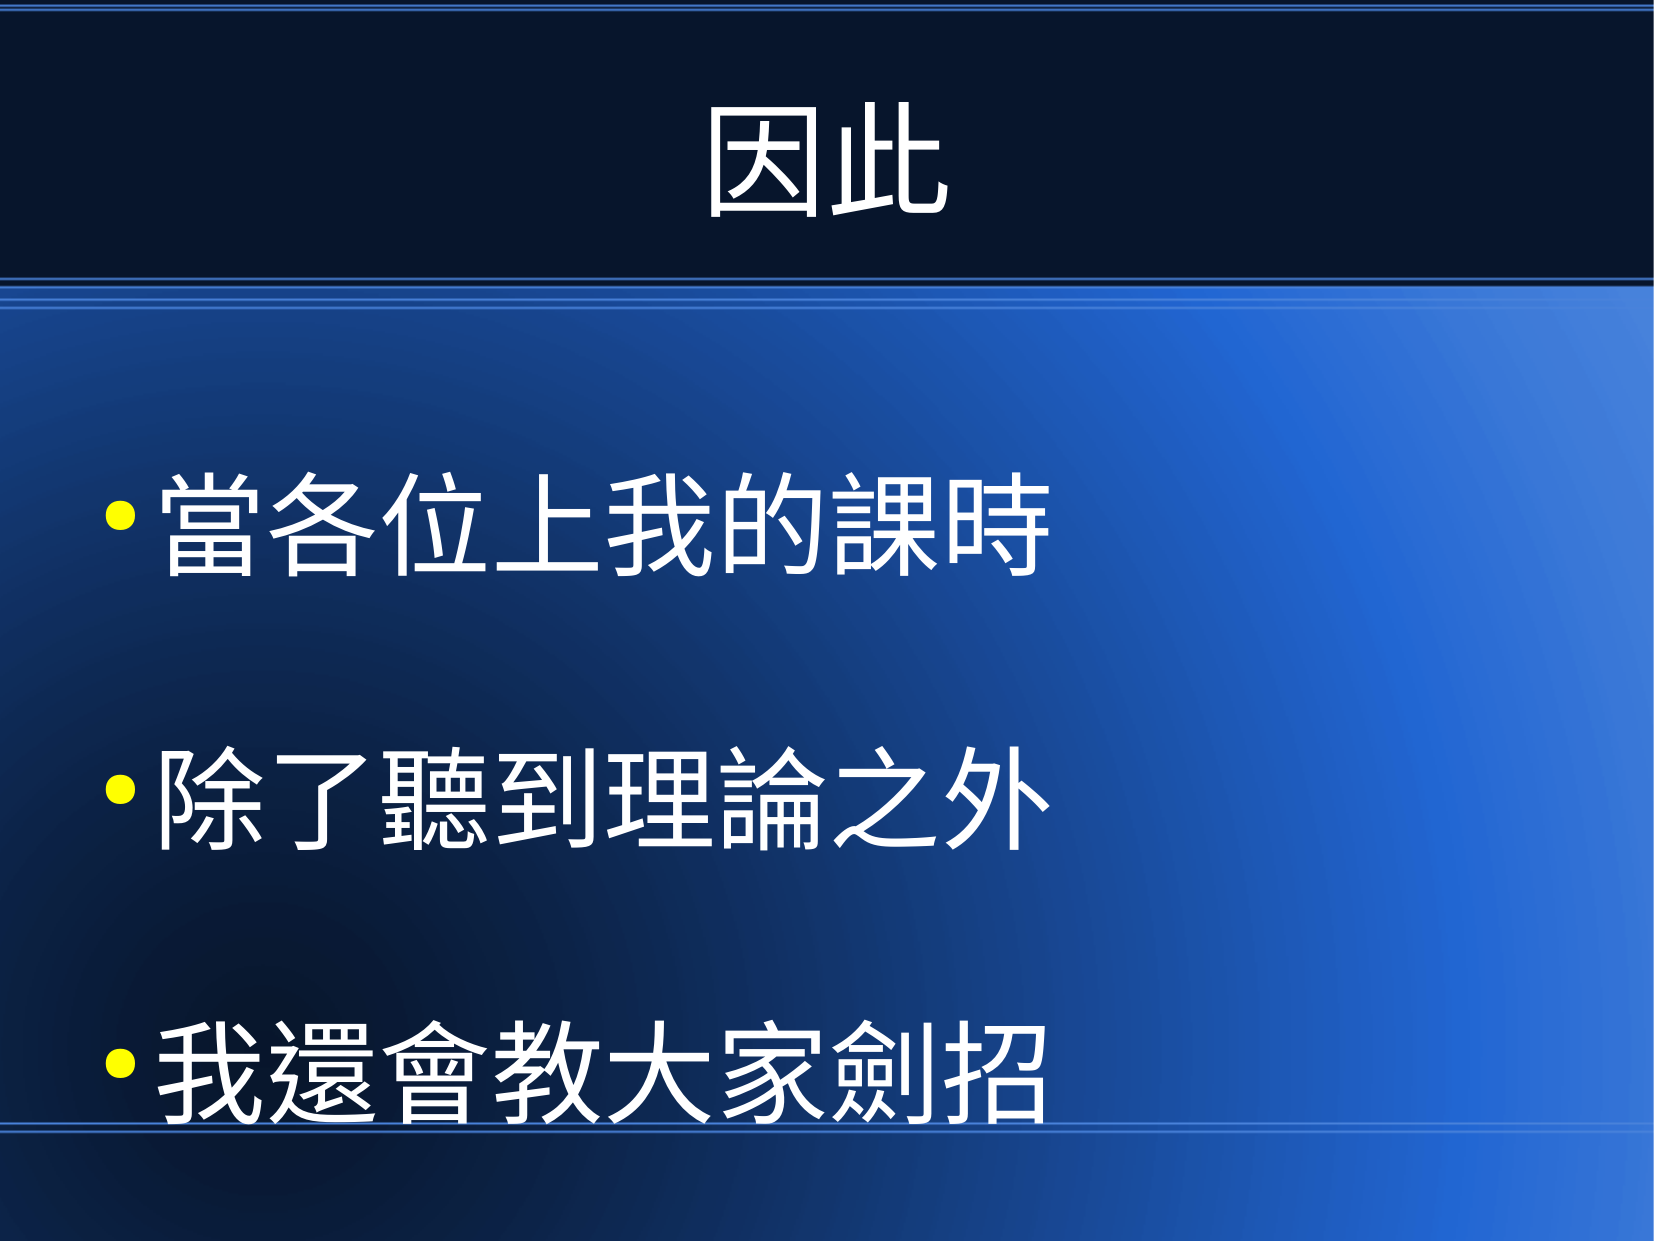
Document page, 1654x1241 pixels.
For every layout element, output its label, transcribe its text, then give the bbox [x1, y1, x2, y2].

picture [0, 0, 1654, 1241]
title 因此 [82, 49, 1571, 257]
list 當各位上我的課時 除了聽到理論之外 我還會教大家劍招 [82, 355, 1571, 1241]
